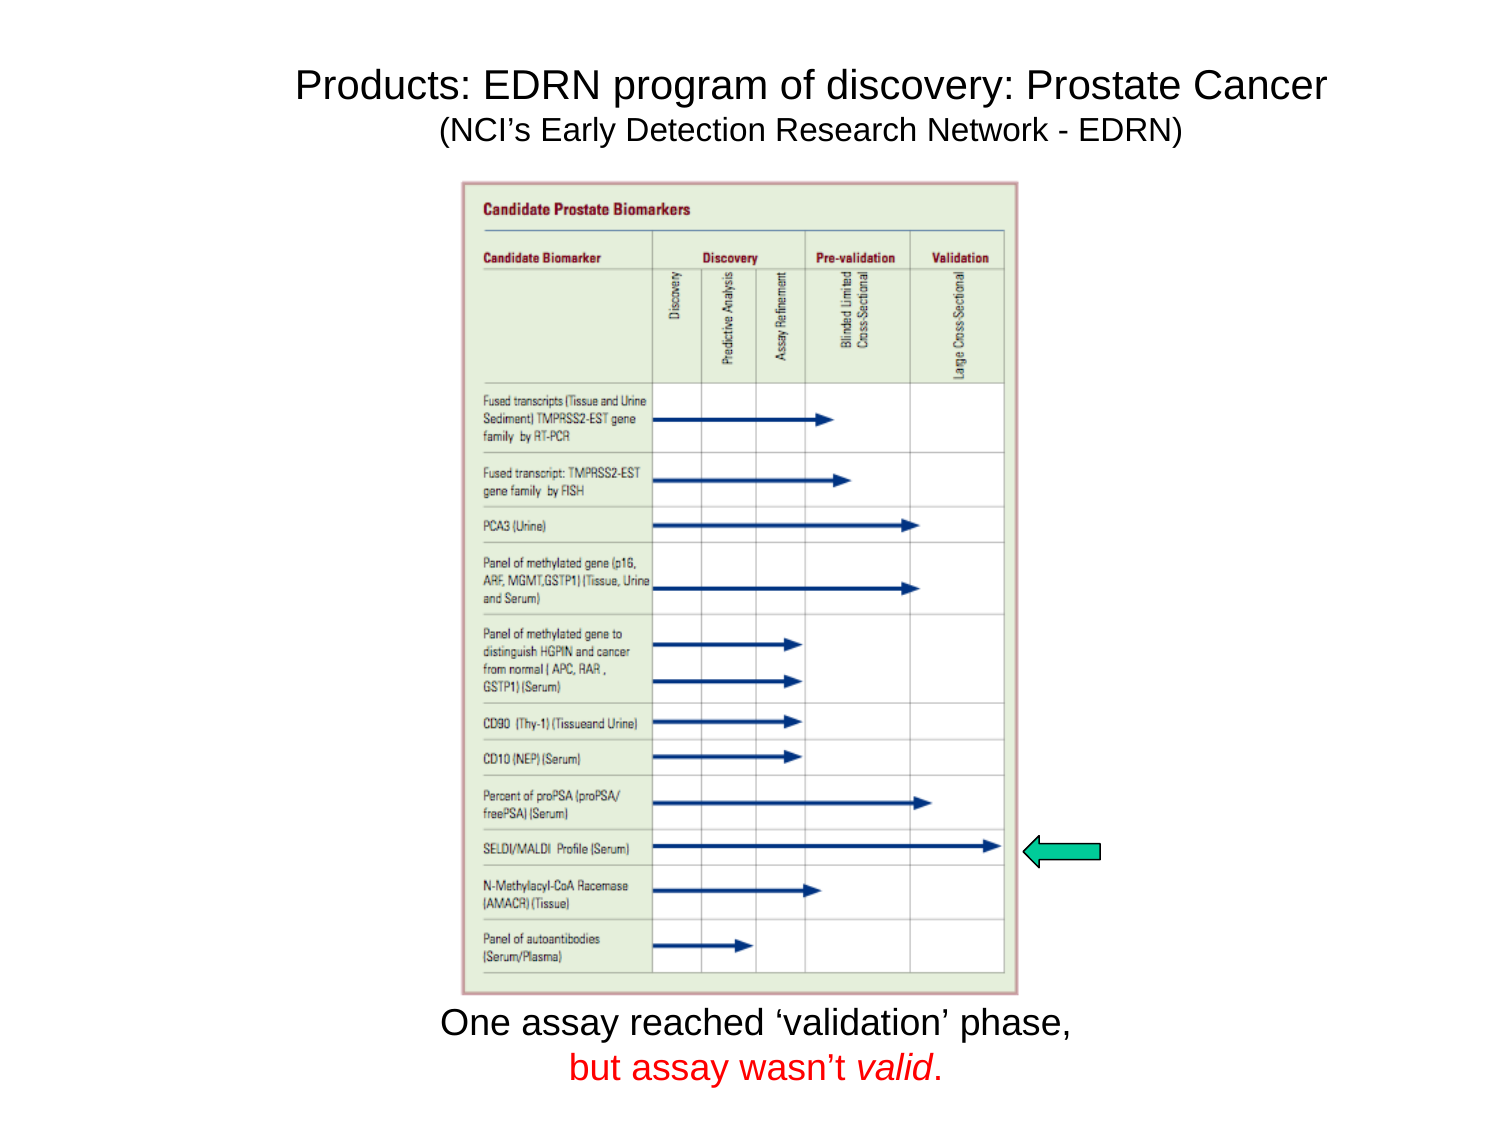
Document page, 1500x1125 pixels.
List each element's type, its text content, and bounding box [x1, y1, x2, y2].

text_box [446, 166, 1031, 990]
text_box One assay reached ‘validation’ phase, but assay wasn’t valid. [425, 990, 1087, 1096]
text_box Products: EDRN program of discovery: Prostate Cancer (NCI’s Early Detection Research Network - EDRN) [280, 50, 1344, 156]
